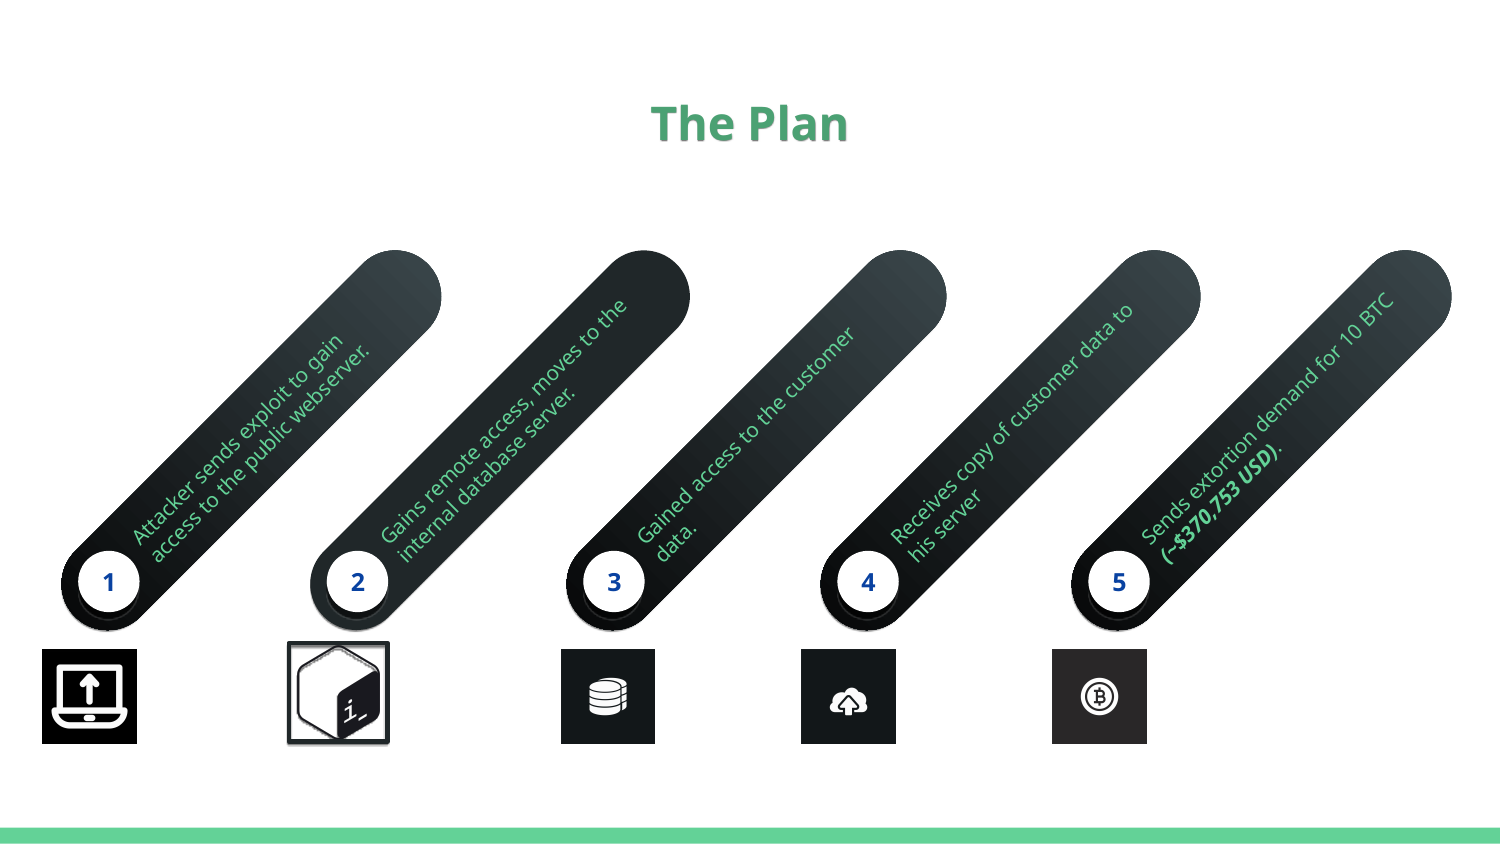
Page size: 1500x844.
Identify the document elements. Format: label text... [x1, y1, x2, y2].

text_box Gains remote access, moves to the internal database server. [358, 266, 675, 583]
text_box [820, 250, 1201, 631]
picture [561, 649, 655, 744]
text_box [310, 250, 690, 631]
text_box Receives copy of customer data to his server [869, 266, 1186, 583]
title The Plan [51, 75, 1449, 170]
text_box [1071, 250, 1452, 631]
text_box [566, 250, 947, 631]
picture [1052, 649, 1147, 744]
picture [291, 645, 386, 740]
text_box 4 [837, 550, 899, 613]
picture [42, 649, 137, 744]
text_box Sends extortion demand for 10 BTC (~$370,753 USD). [1120, 266, 1437, 583]
picture [801, 649, 896, 744]
text_box Attacker sends exploit to gain access to the public webserver. [109, 266, 426, 583]
text_box Gained access to the customer data. [615, 266, 932, 583]
text_box 2 [326, 550, 389, 613]
text_box 5 [1088, 550, 1150, 613]
text_box 1 [78, 550, 140, 613]
text_box [61, 250, 442, 631]
text_box 3 [583, 550, 645, 613]
